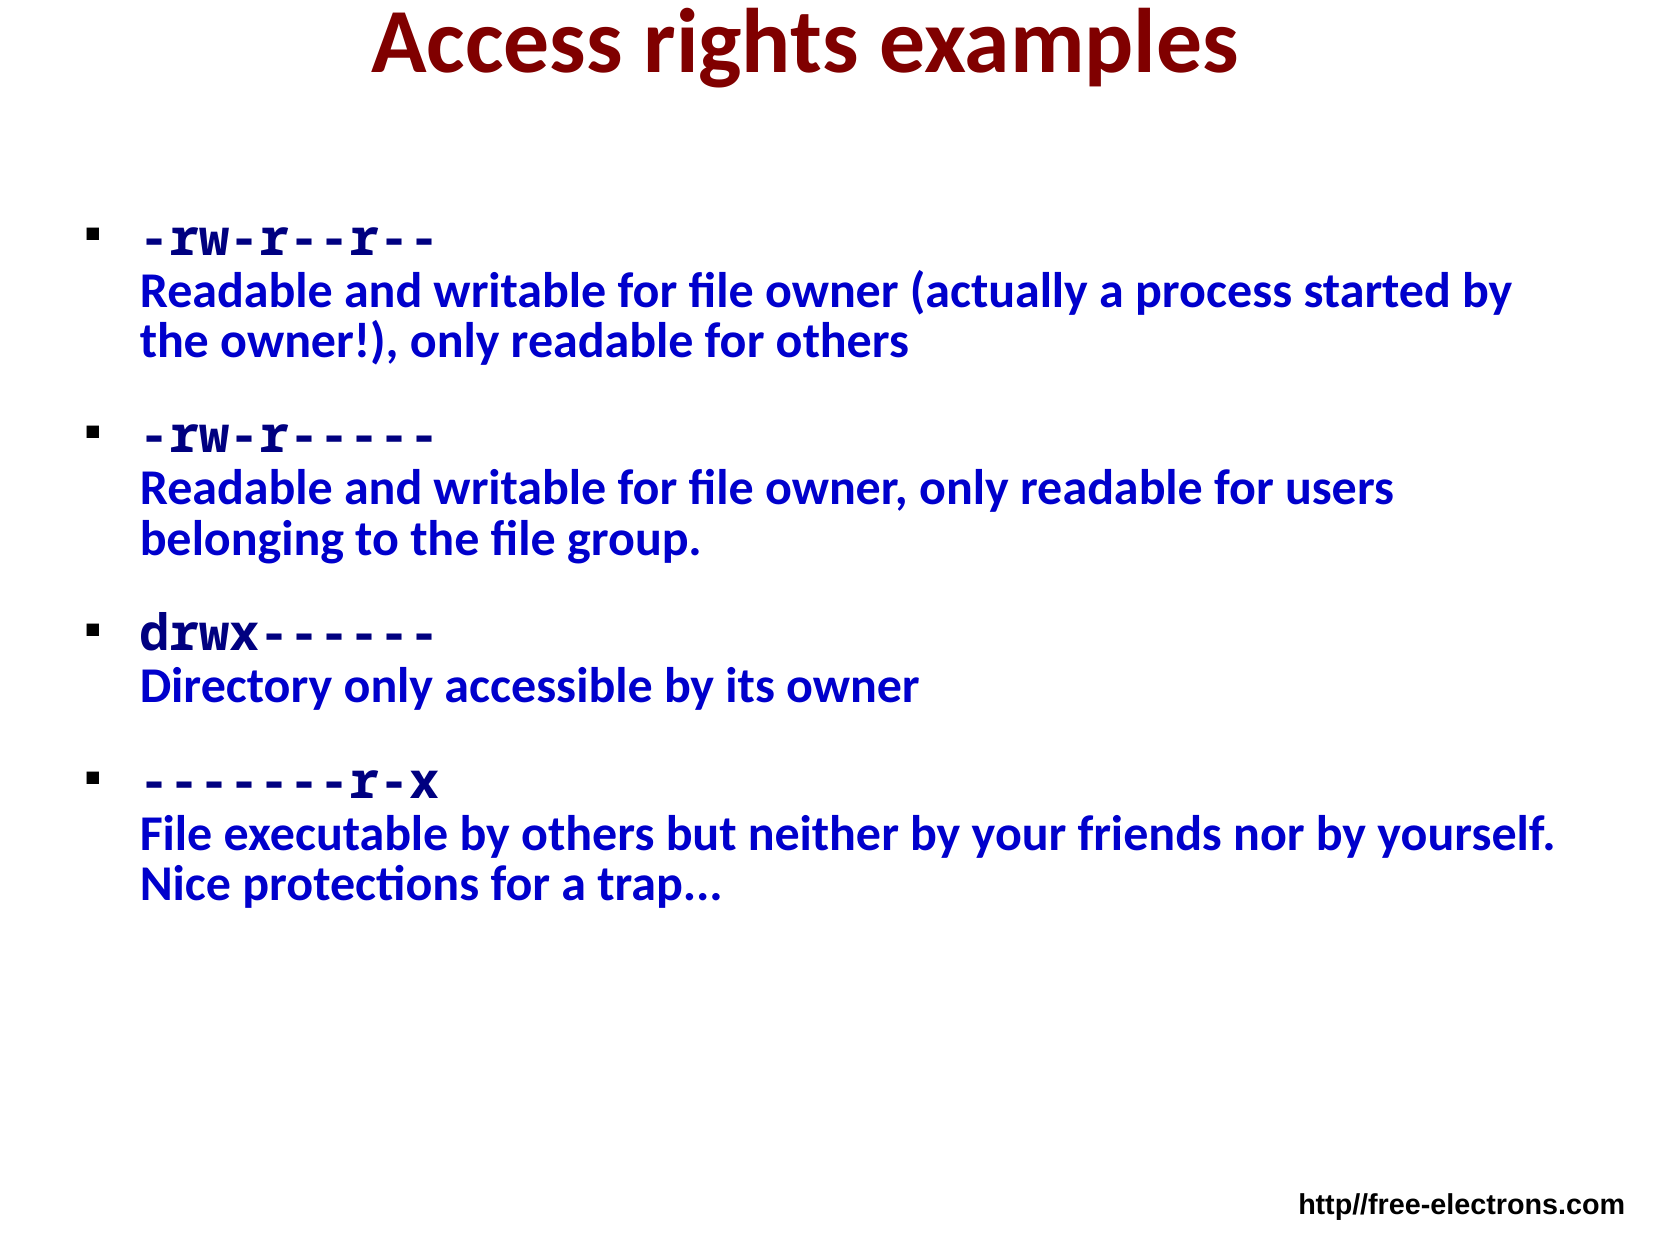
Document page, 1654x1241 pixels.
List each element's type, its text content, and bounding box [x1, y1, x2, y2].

list -rw-r--r-- Readable and writable for file owner (actually a process started by the owner!), only readable for others -rw-r----- Readable and writable for file owner, only readable for users belonging to the file group. drwx------ Directory only accessible by its owner -------r-x File executable by others but neither by your friends nor by yourself. Nice protections for a trap... [68, 201, 1592, 1118]
title Access rights examples [60, 0, 1551, 106]
text_box http//free-electrons.com [1275, 1181, 1641, 1241]
